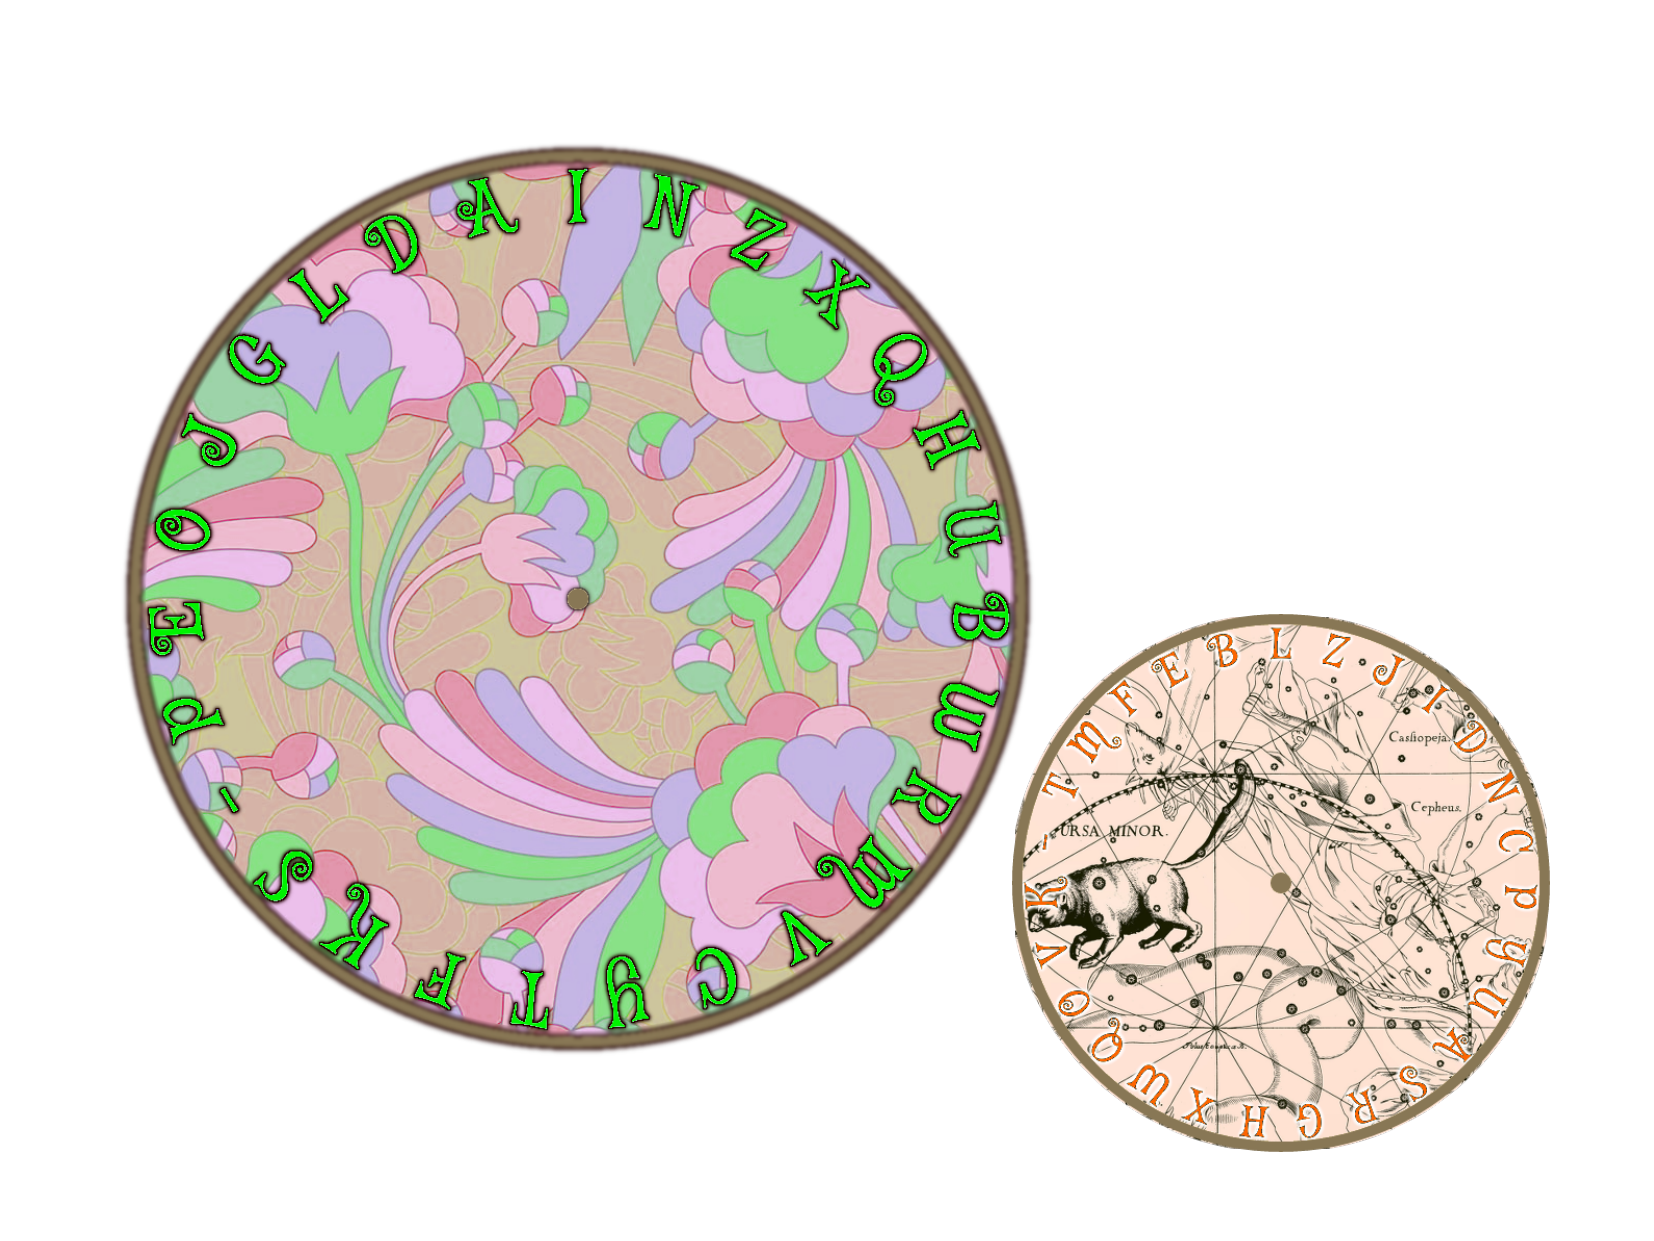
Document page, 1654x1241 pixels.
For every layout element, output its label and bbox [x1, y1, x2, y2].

picture [46, 67, 1550, 1152]
